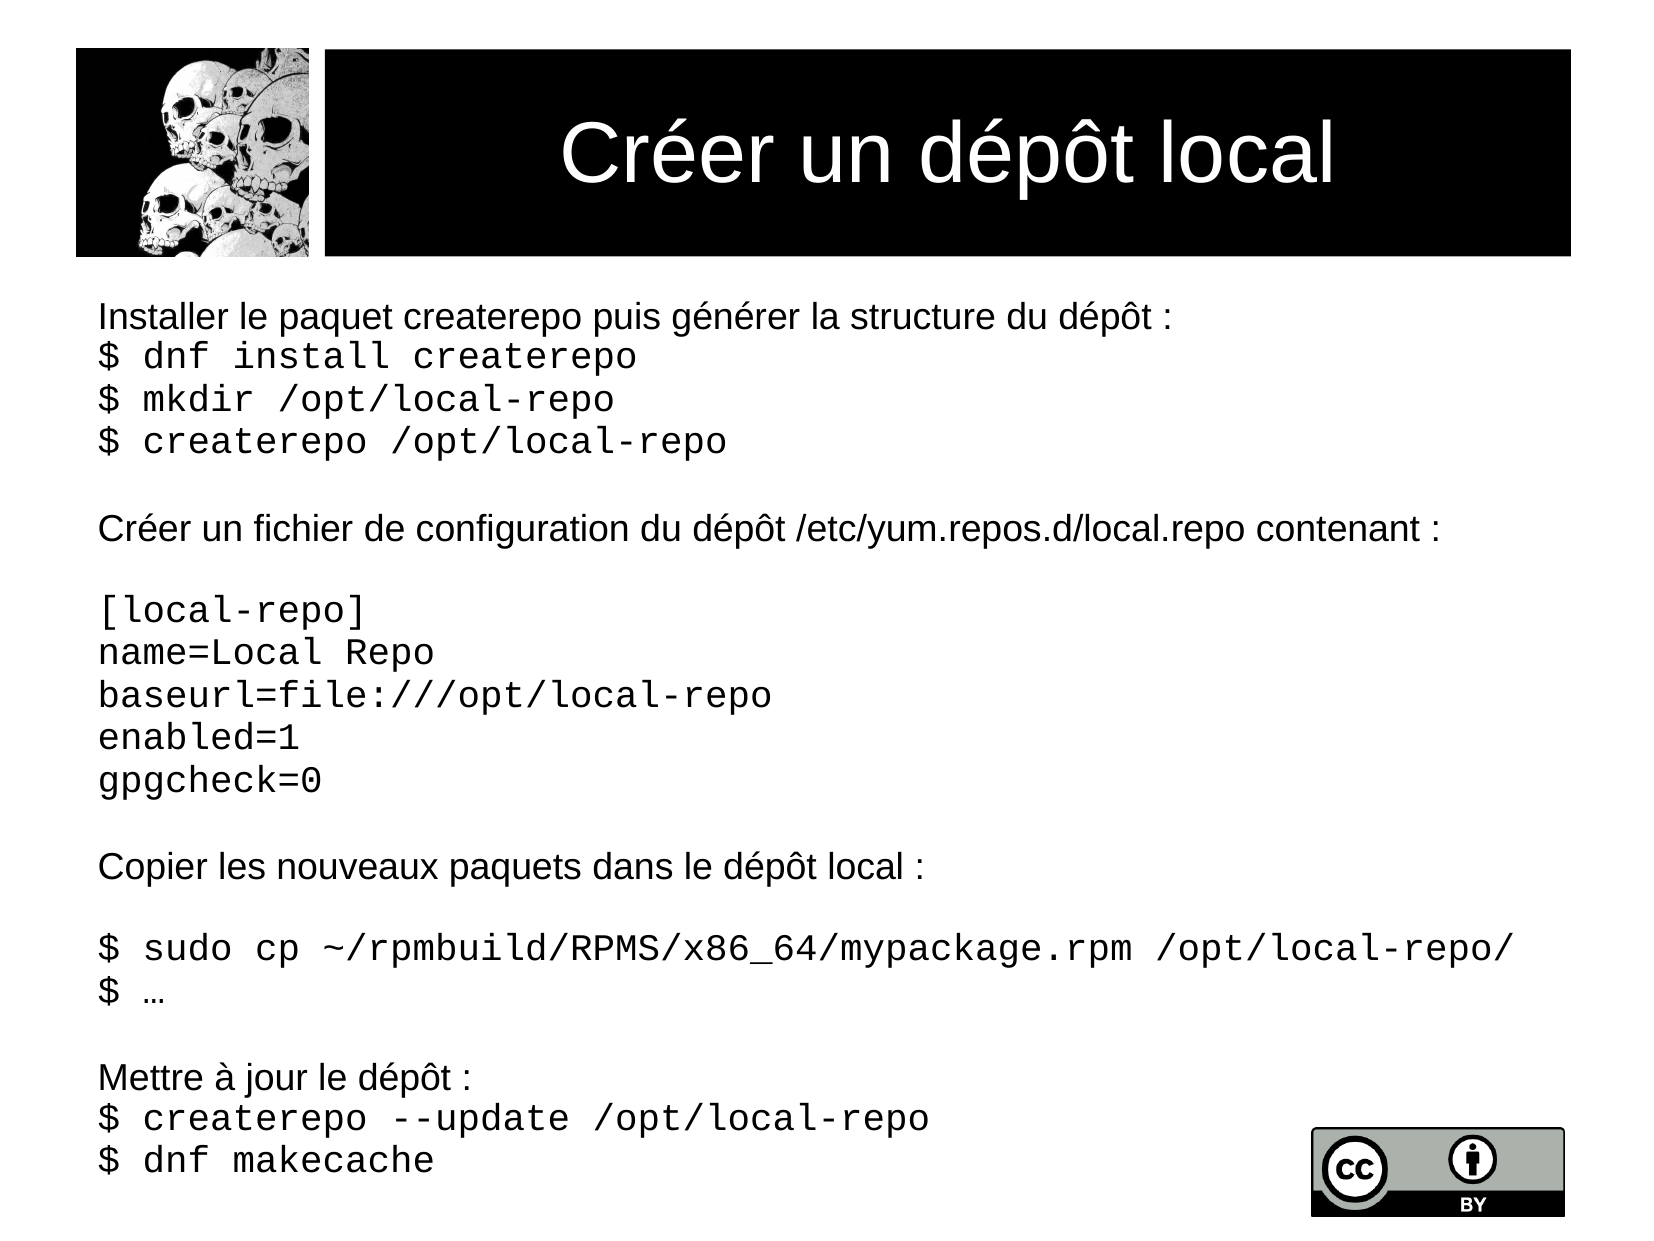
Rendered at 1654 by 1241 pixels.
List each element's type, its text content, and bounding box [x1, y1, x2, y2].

picture [1311, 1192, 1565, 1217]
text_box Installer le paquet createrepo puis générer la structure du dépôt : $ dnf install createrepo $ mkdir /opt/local-repo $ createrepo /opt/local-repo Créer un fichier de configuration du dépôt /etc/yum.repos.d/local.repo contenant : [local-repo] name=Local Repo baseurl=file:///opt/local-repo enabled=1 gpgcheck=0 Copier les nouveaux paquets dans le dépôt local : $ sudo cp ~/rpmbuild/RPMS/x86_64/mypackage.rpm /opt/local-repo/ $ … Mettre à jour le dépôt : $ createrepo --update /opt/local-repo $ dnf makecache [82, 288, 1583, 1192]
title Créer un dépôt local [324, 49, 1571, 257]
picture [76, 48, 309, 257]
